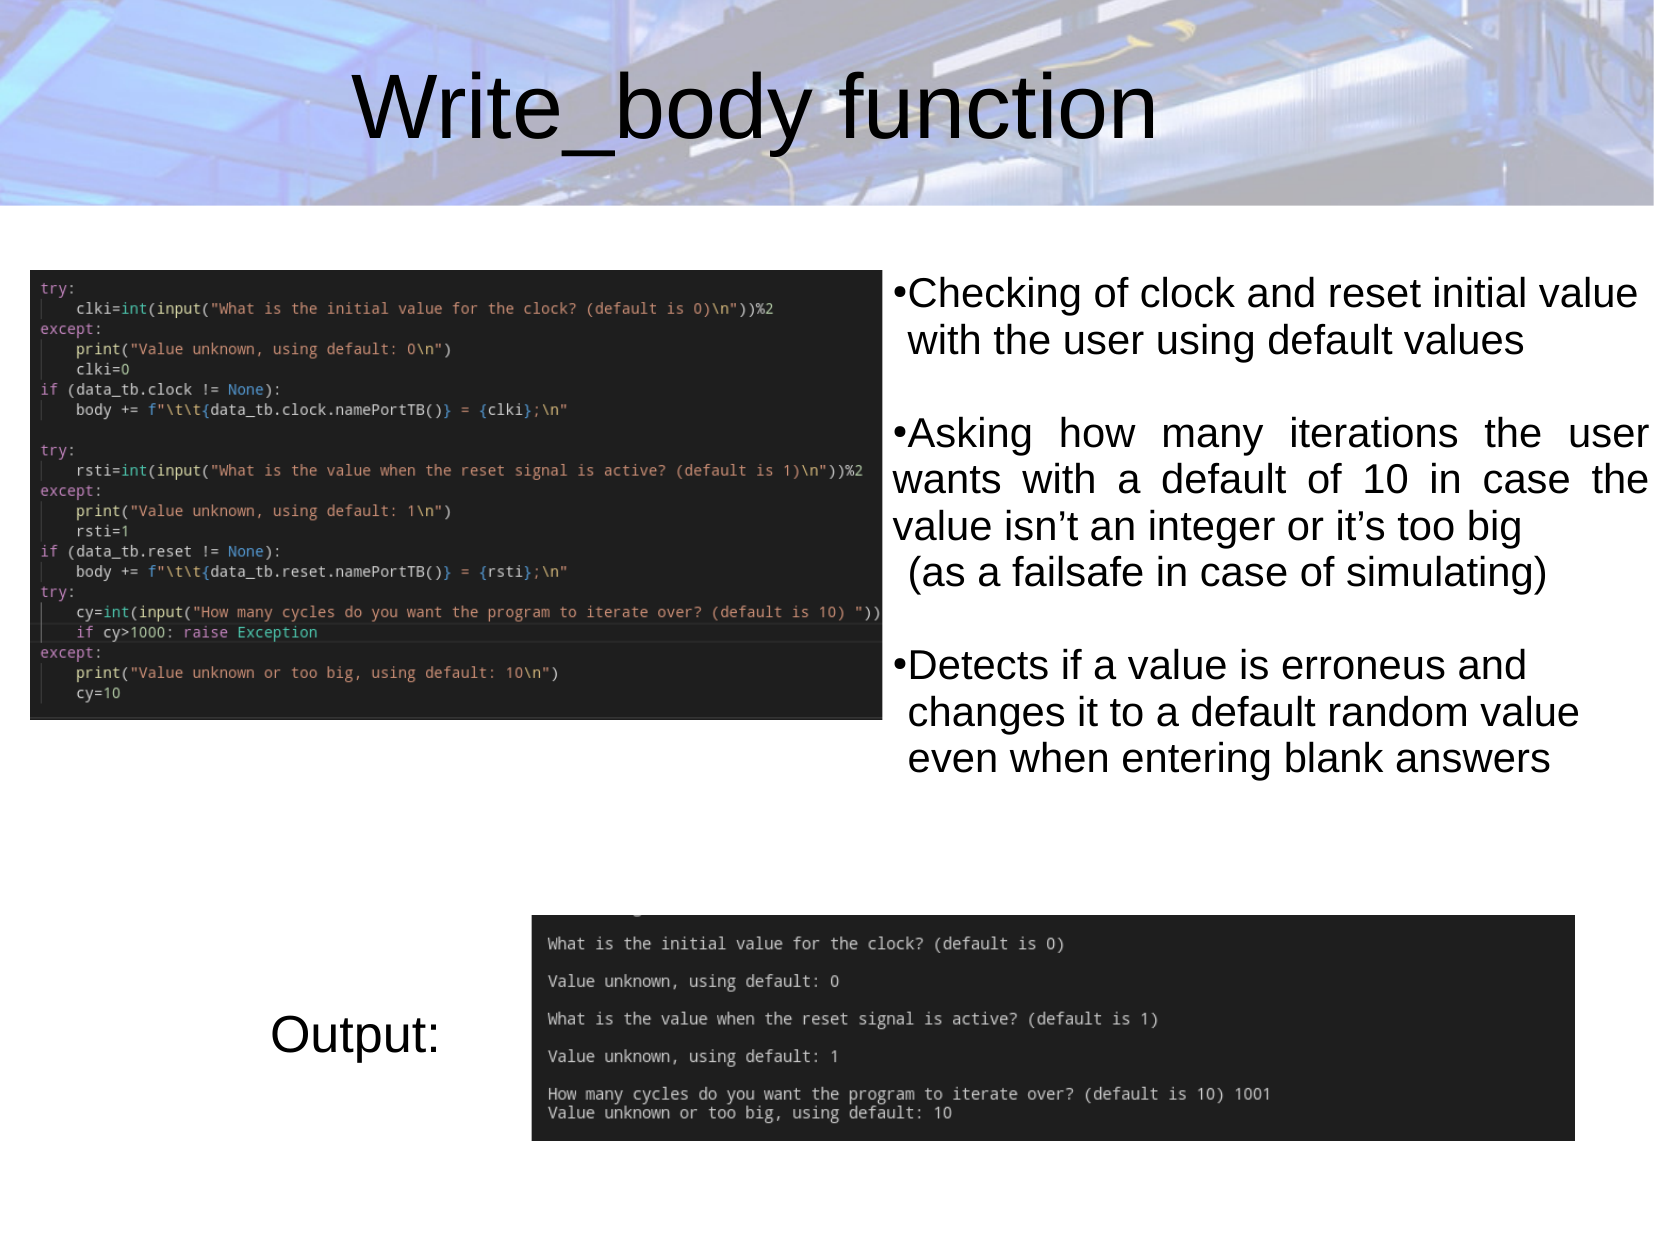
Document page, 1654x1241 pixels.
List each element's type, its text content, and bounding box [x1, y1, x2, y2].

title Write_body function [11, 2, 1501, 211]
subtitle Output: [270, 1005, 473, 1066]
text_box Checking of clock and reset initial value with the user using default values Asking how many iterations the user wants with a default of 10 in case the value isn’t an integer or it’s too big (as a failsafe in case of simulating) Detects if a value is erroneus and changes it to a default random value even when entering blank answers [892, 270, 1651, 875]
picture [0, 0, 1654, 1241]
